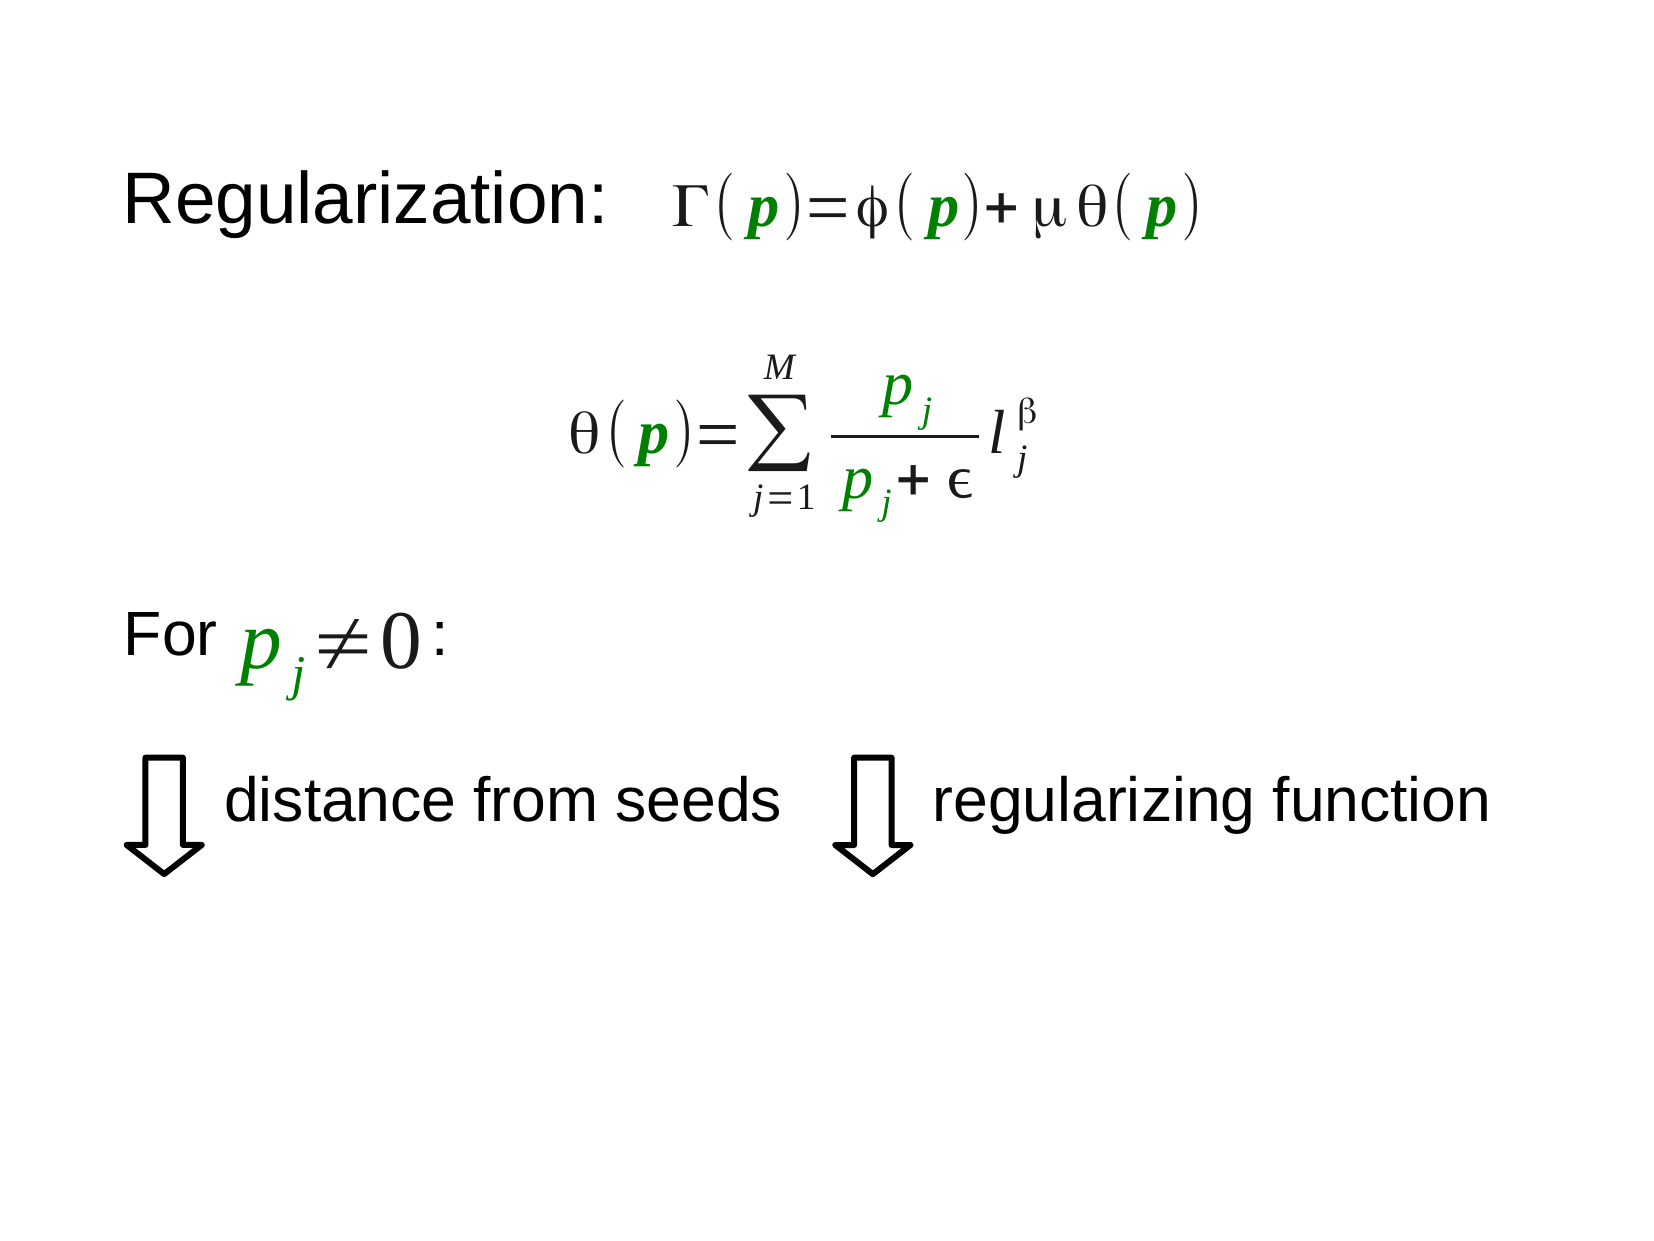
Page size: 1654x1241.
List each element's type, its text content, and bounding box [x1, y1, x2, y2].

text_box : [416, 591, 464, 685]
chart [663, 166, 1208, 247]
text_box [835, 757, 911, 875]
chart [222, 591, 428, 704]
chart [562, 345, 1044, 525]
text_box For [109, 591, 222, 685]
text_box distance from seeds [209, 757, 799, 850]
text_box [126, 757, 202, 875]
text_box Regularization: [107, 150, 624, 256]
text_box regularizing function [918, 757, 1508, 850]
